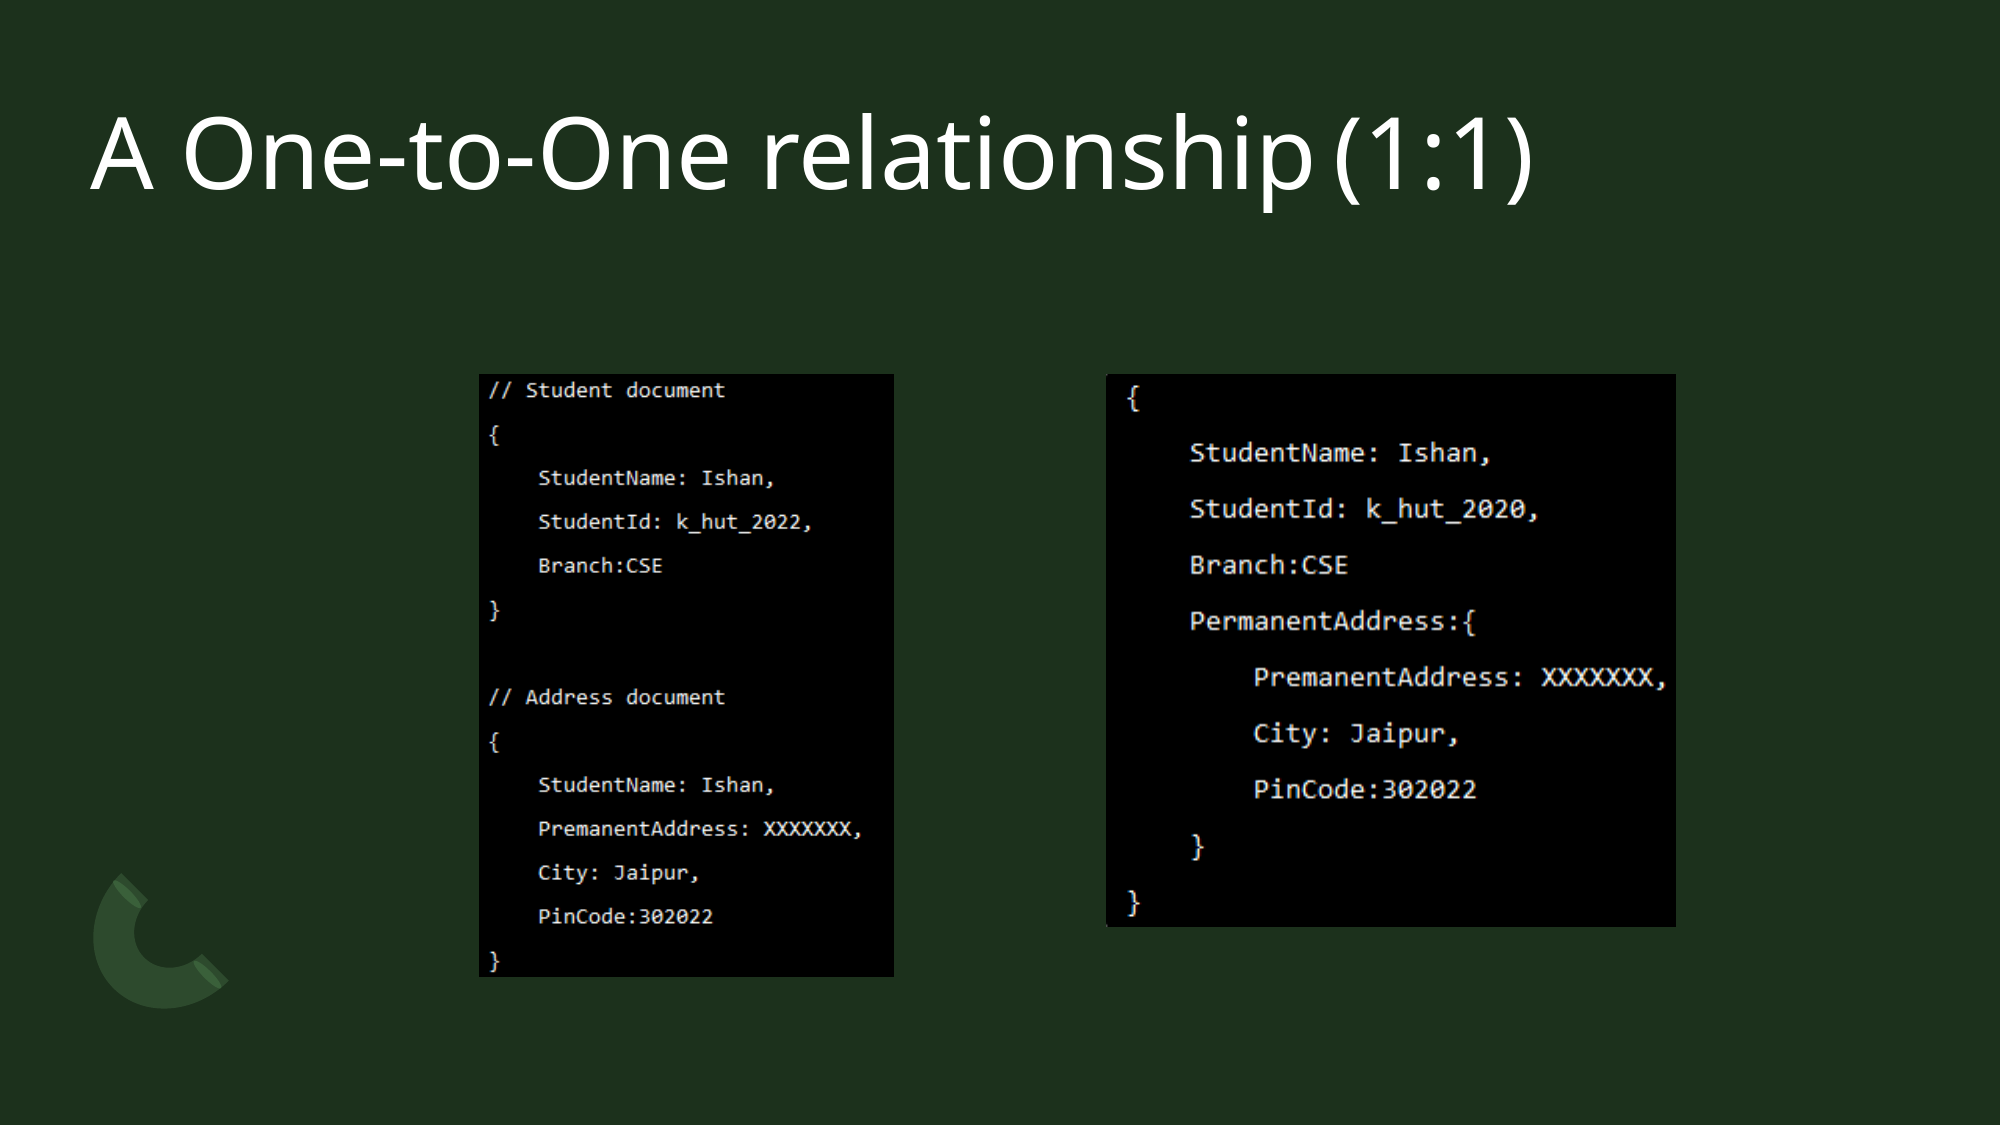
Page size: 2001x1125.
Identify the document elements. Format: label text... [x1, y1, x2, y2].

picture [479, 374, 894, 977]
title A One-to-One relationship (1:1) [90, 90, 1910, 309]
picture [1106, 374, 1676, 927]
